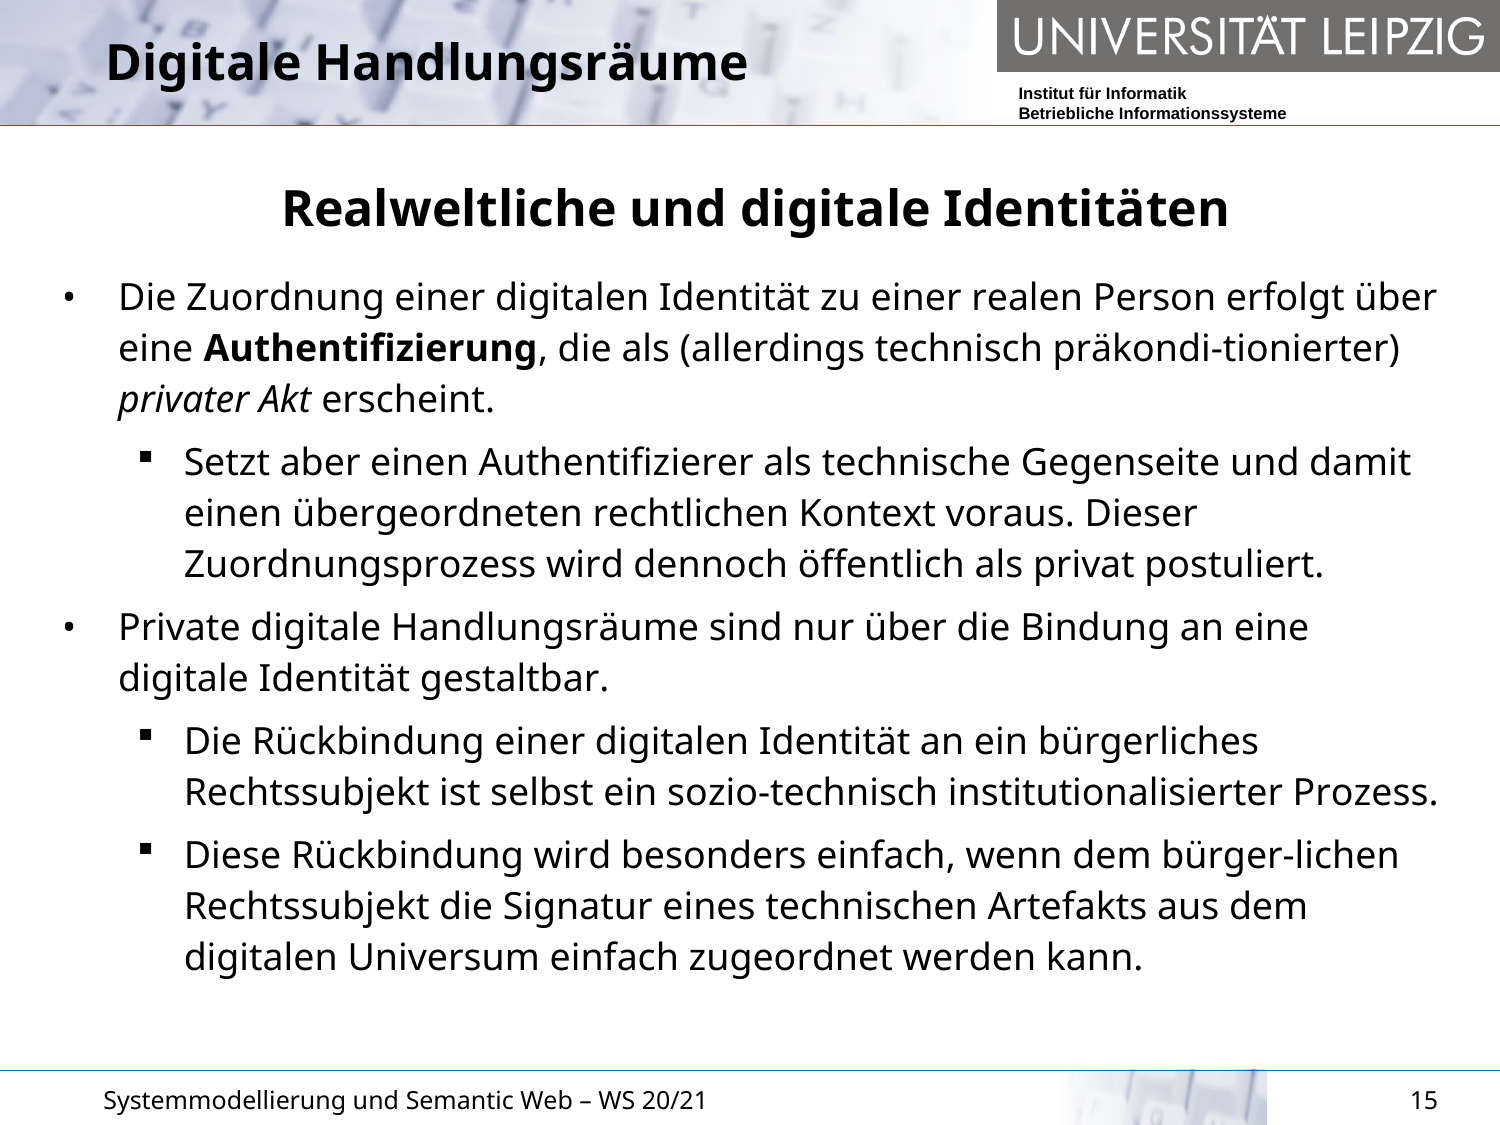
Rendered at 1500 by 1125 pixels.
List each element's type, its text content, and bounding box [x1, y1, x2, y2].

picture [1057, 1071, 1267, 1125]
list Realweltliche und digitale Identitäten Die Zuordnung einer digitalen Identität zu einer realen Person erfolgt über eine Authentifizierung, die als (allerdings technisch präkondi-tionierter) privater Akt erscheint. Setzt aber einen Authentifizierer als technische Gegenseite und damit einen übergeordneten rechtlichen Kontext voraus. Dieser Zuordnungsprozess wird dennoch öffentlich als privat postuliert. Private digitale Handlungsräume sind nur über die Bindung an eine digitale Identität gestaltbar. Die Rückbindung einer digitalen Identität an ein bürgerliches Rechtssubjekt ist selbst ein sozio-technisch institutionalisierter Prozess. Diese Rückbindung wird besonders einfach, wenn dem bürger-lichen Rechtssubjekt die Signatur eines technischen Artefakts aus dem digitalen Universum einfach zugeordnet werden kann. [47, 165, 1465, 993]
text_box Digitale Handlungsräume [90, 23, 764, 99]
picture [0, 0, 1500, 125]
